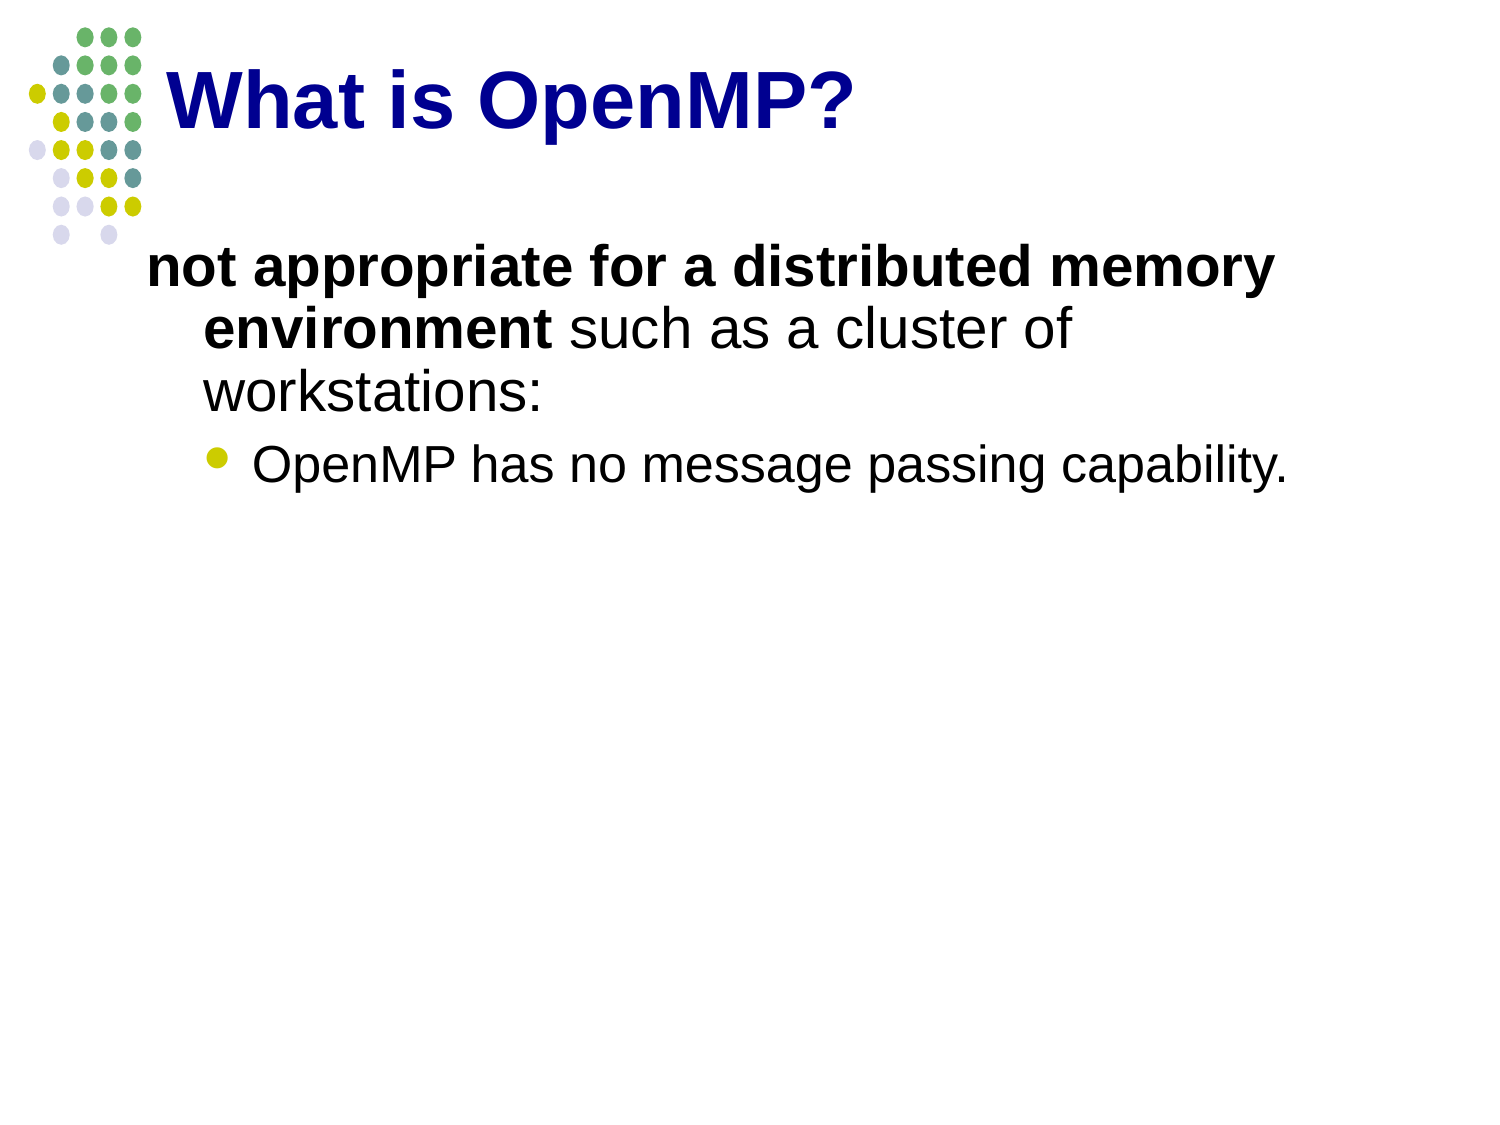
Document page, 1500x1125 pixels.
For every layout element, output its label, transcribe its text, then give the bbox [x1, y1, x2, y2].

title What is OpenMP? [151, 40, 1390, 176]
list not appropriate for a distributed memory environment such as a cluster of workstations: OpenMP has no message passing capability. [75, 228, 1426, 1006]
